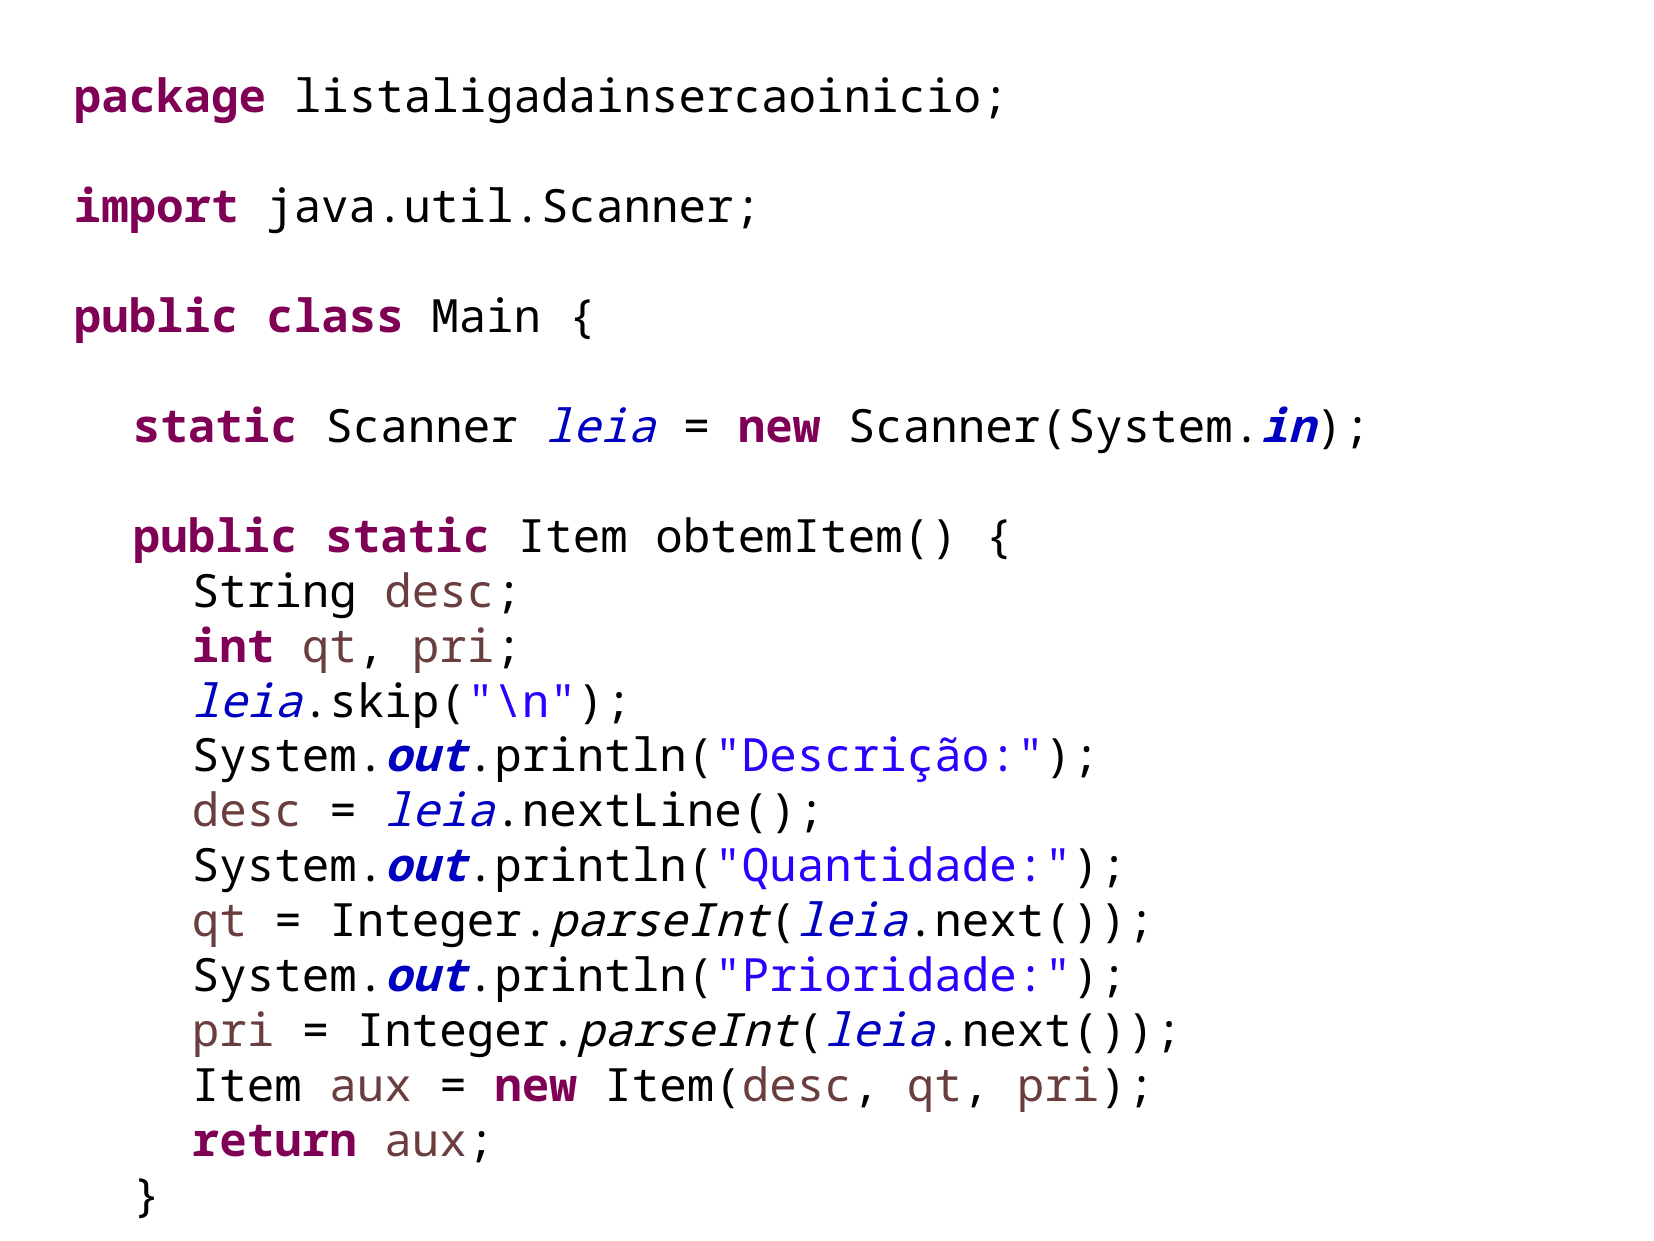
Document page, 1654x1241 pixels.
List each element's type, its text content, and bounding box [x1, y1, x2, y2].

text_box package listaligadainsercaoinicio; import java.util.Scanner; public class Main { static Scanner leia = new Scanner(System.in); public static Item obtemItem() { String desc; int qt, pri; leia.skip("\n"); System.out.println("Descrição:"); desc = leia.nextLine(); System.out.println("Quantidade:"); qt = Integer.parseInt(leia.next()); System.out.println("Prioridade:"); pri = Integer.parseInt(leia.next()); Item aux = new Item(desc, qt, pri); return aux; } [59, 59, 1594, 1193]
